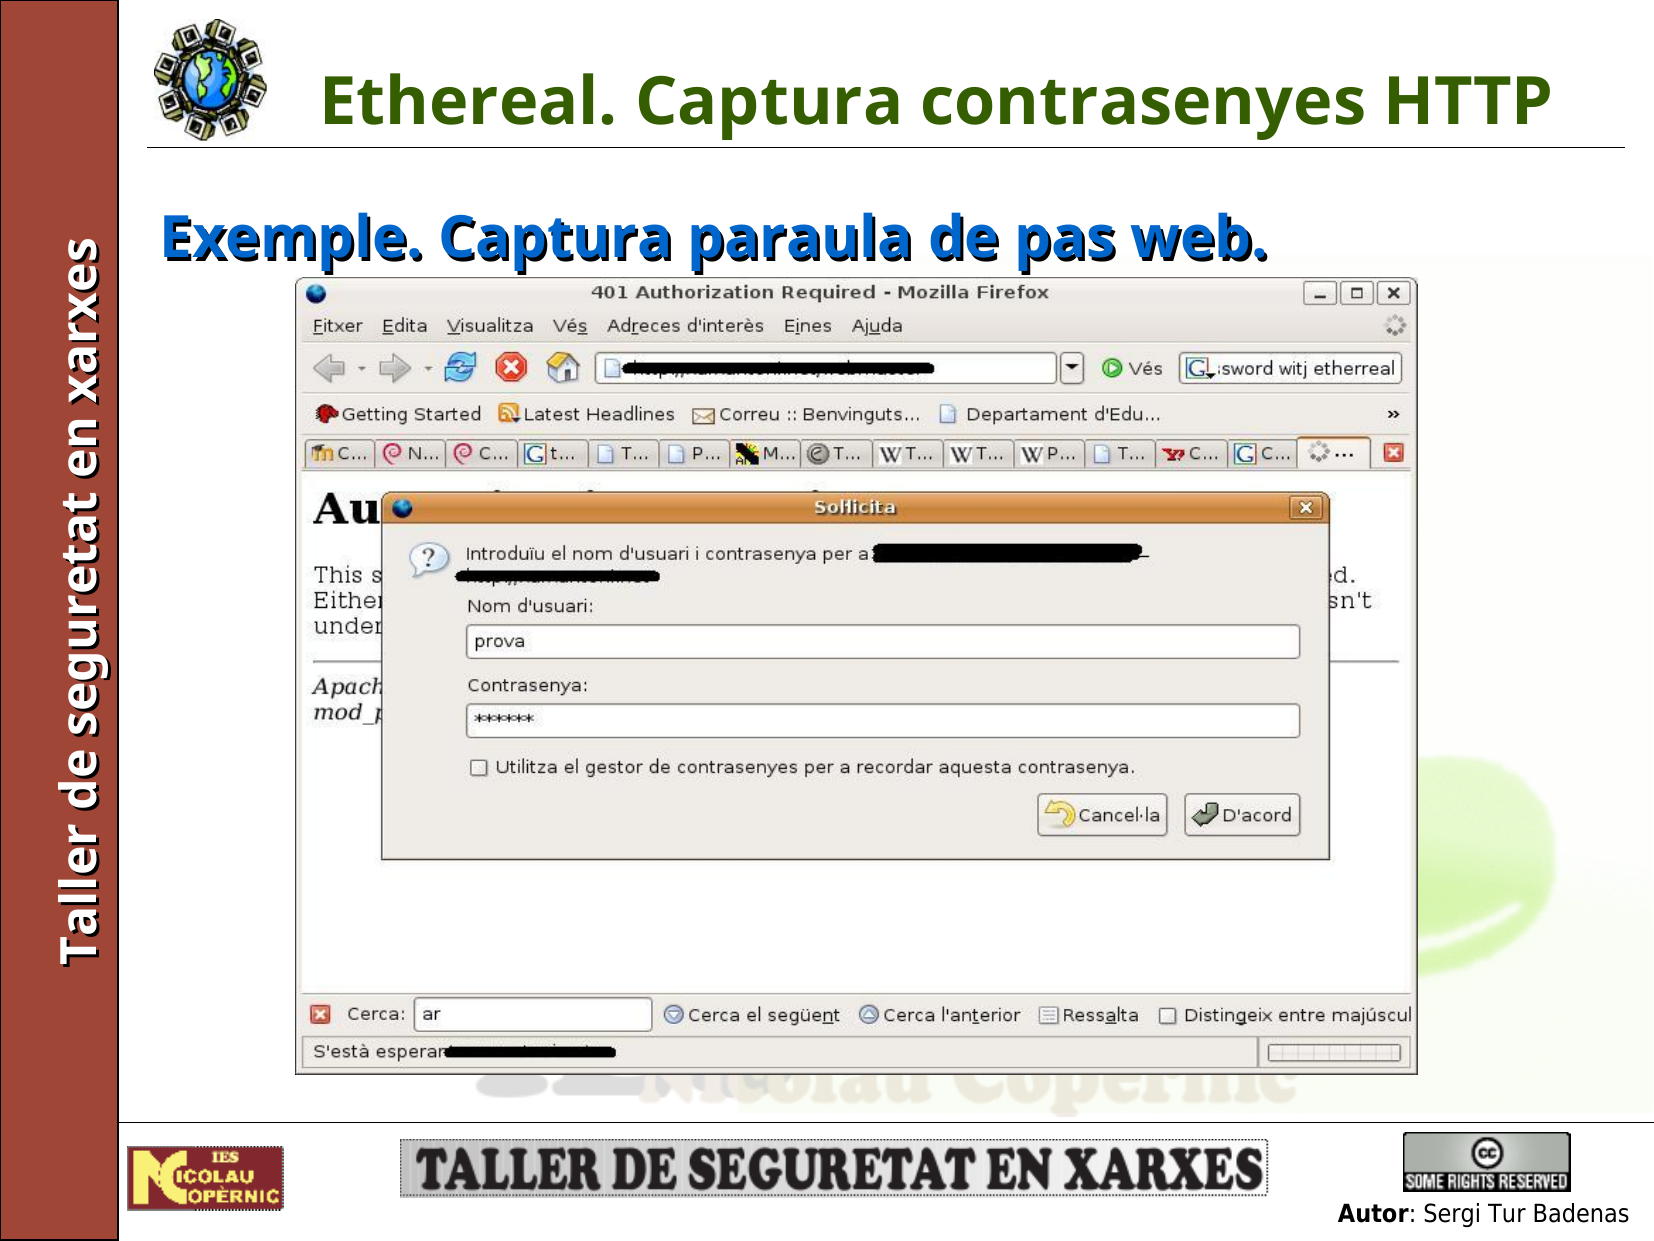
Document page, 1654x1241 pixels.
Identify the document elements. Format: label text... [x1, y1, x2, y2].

picture [154, 19, 268, 142]
picture [400, 1139, 1270, 1198]
picture [295, 252, 1654, 1117]
picture [1403, 1132, 1571, 1192]
list Exemple. Captura paraula de pas web. [141, 195, 1630, 1046]
title Ethereal. Captura contrasenyes HTTP [255, 49, 1619, 148]
picture [127, 1146, 284, 1211]
